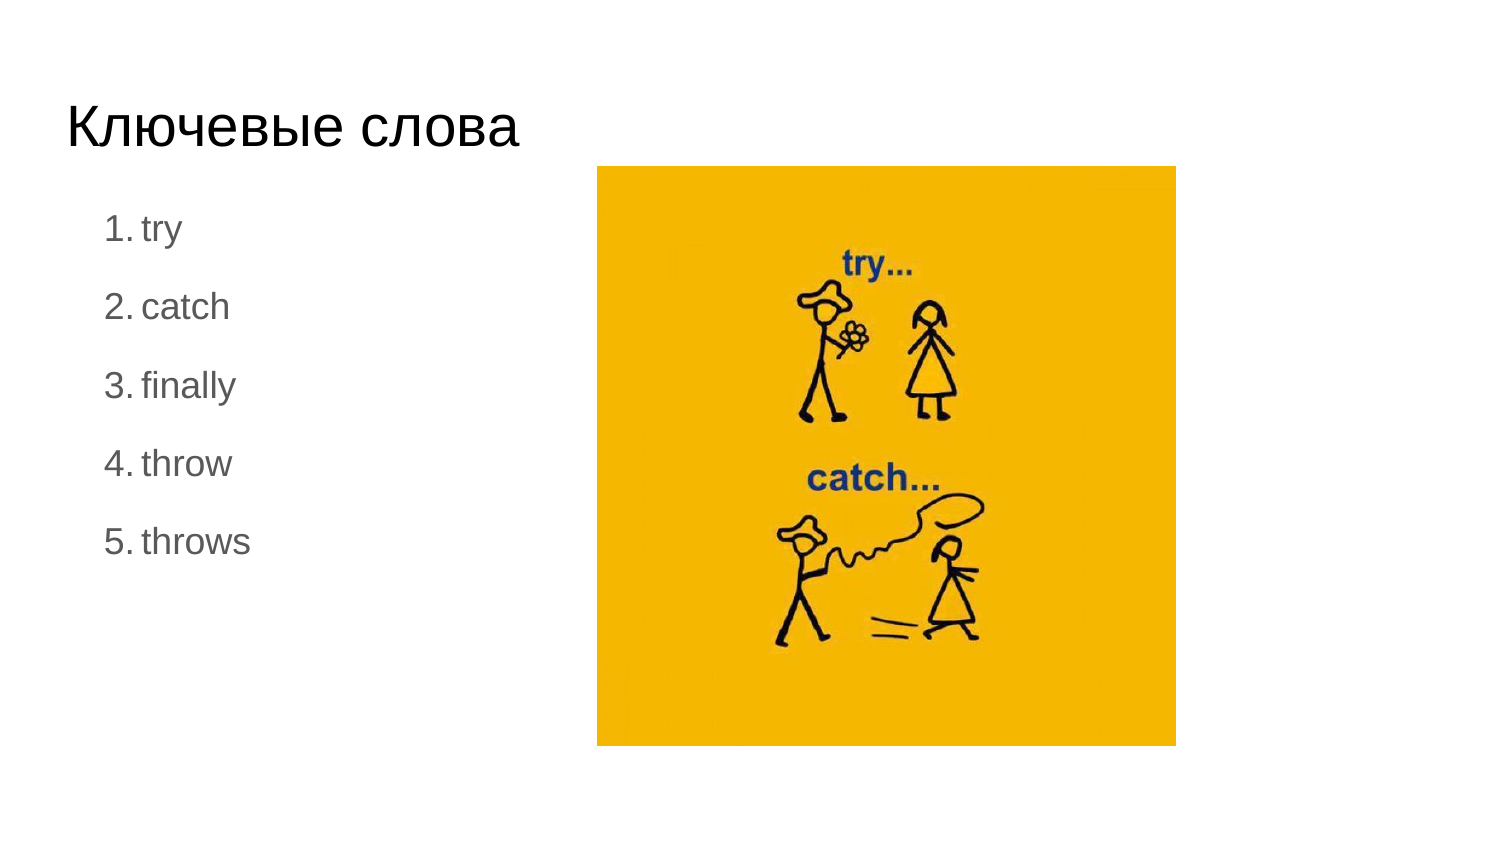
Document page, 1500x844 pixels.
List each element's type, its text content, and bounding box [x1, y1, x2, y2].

list try catch finally throw throws [51, 189, 1449, 750]
title Ключевые слова [51, 72, 1449, 167]
picture [597, 166, 1176, 746]
